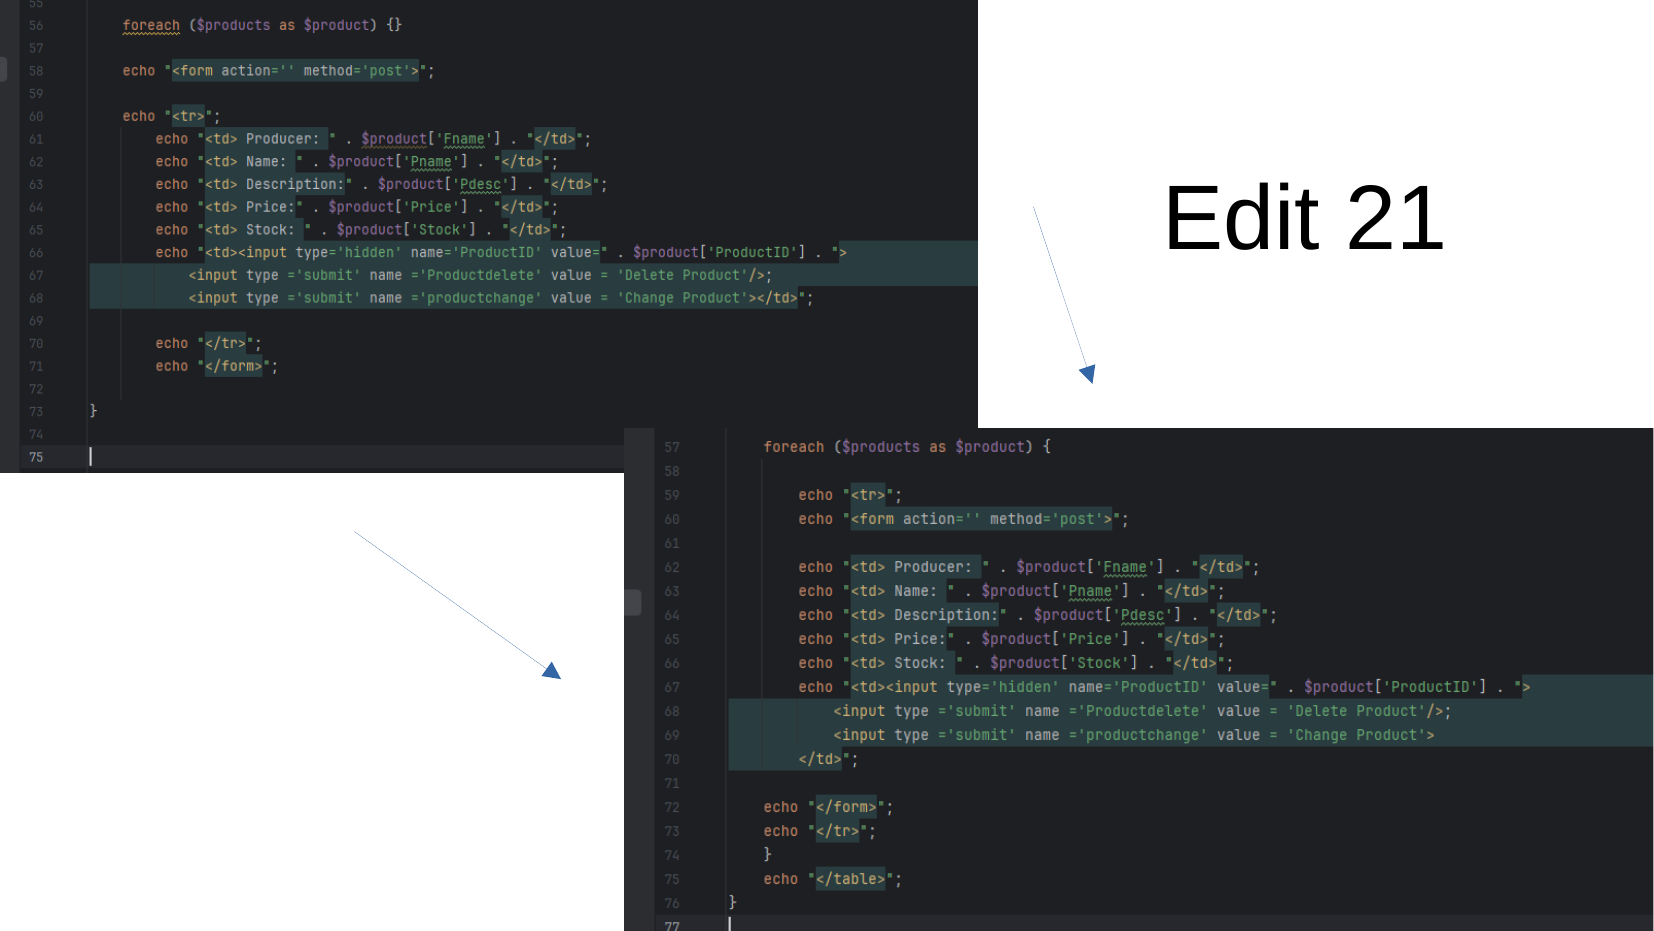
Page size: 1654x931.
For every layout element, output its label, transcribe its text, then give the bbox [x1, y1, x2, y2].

title Edit 21 [978, 140, 1654, 296]
picture [0, 0, 1654, 931]
